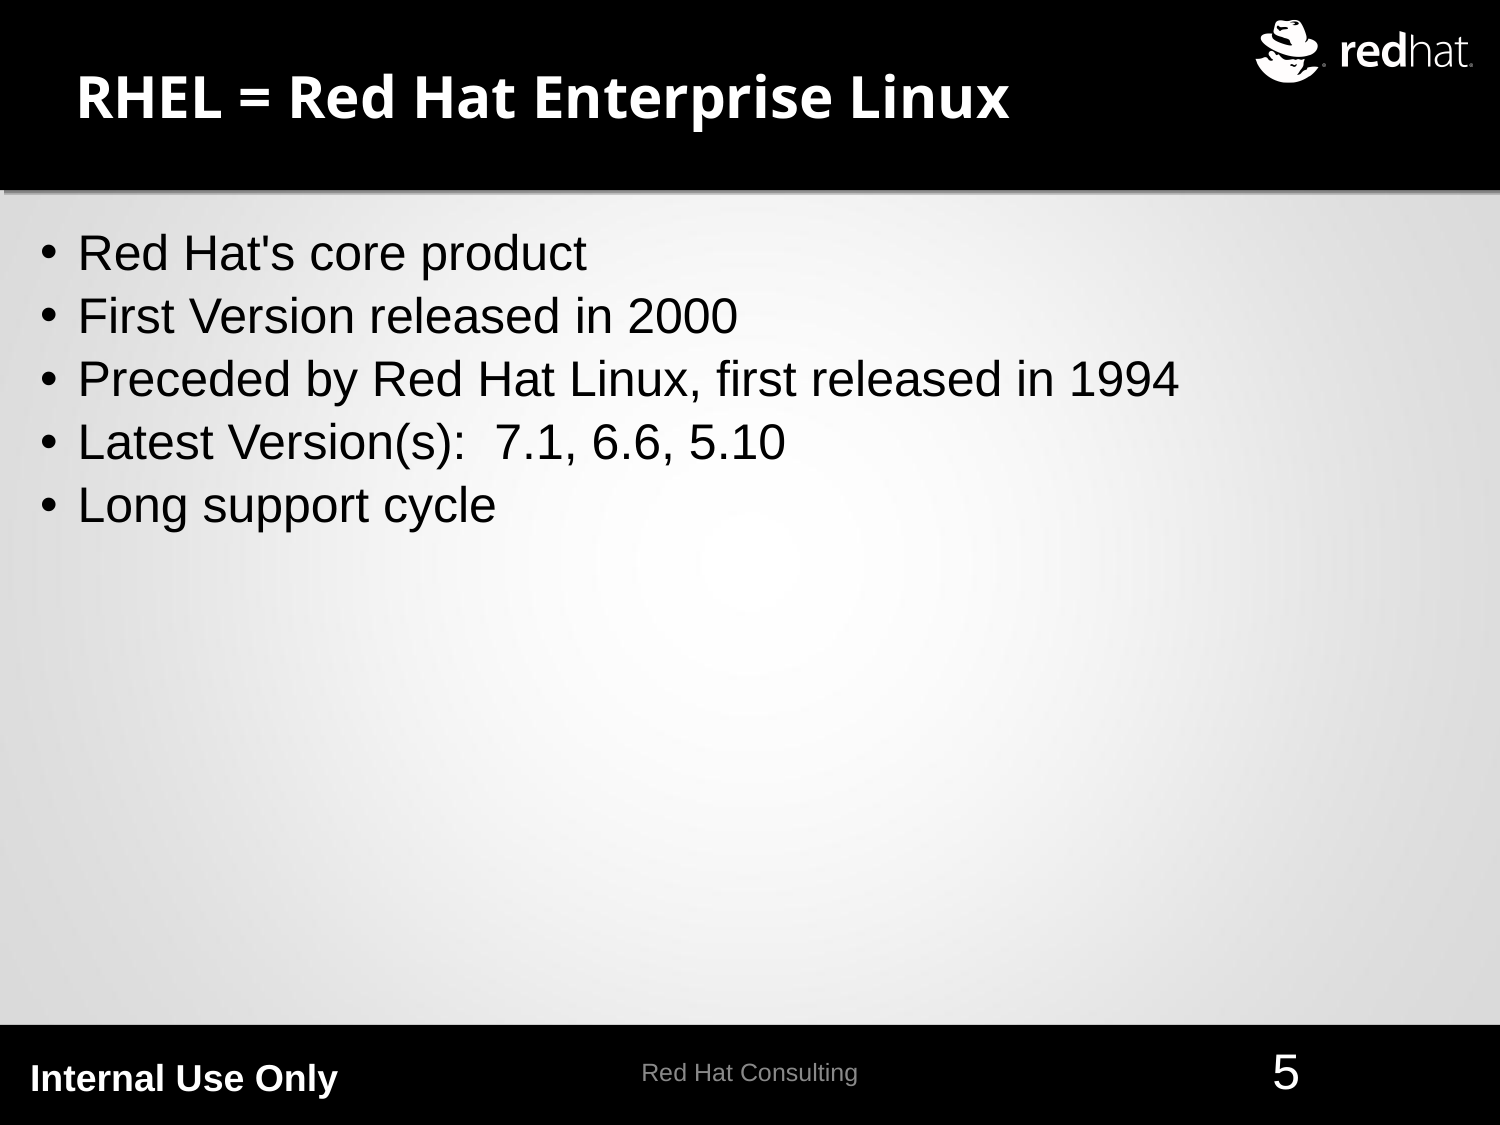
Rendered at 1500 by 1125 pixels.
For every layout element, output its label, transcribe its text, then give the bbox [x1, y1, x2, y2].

picture [1254, 12, 1476, 88]
picture [0, 191, 1500, 1024]
text_box <number> [1257, 1042, 1426, 1103]
title RHEL = Red Hat Enterprise Linux [0, 0, 1234, 191]
list Red Hat's core product First Version released in 2000 Preceded by Red Hat Linux, first released in 1994 Latest Version(s): 7.1, 6.6, 5.10 Long support cycle [24, 216, 1471, 992]
text_box Red Hat Consulting [512, 1042, 988, 1103]
